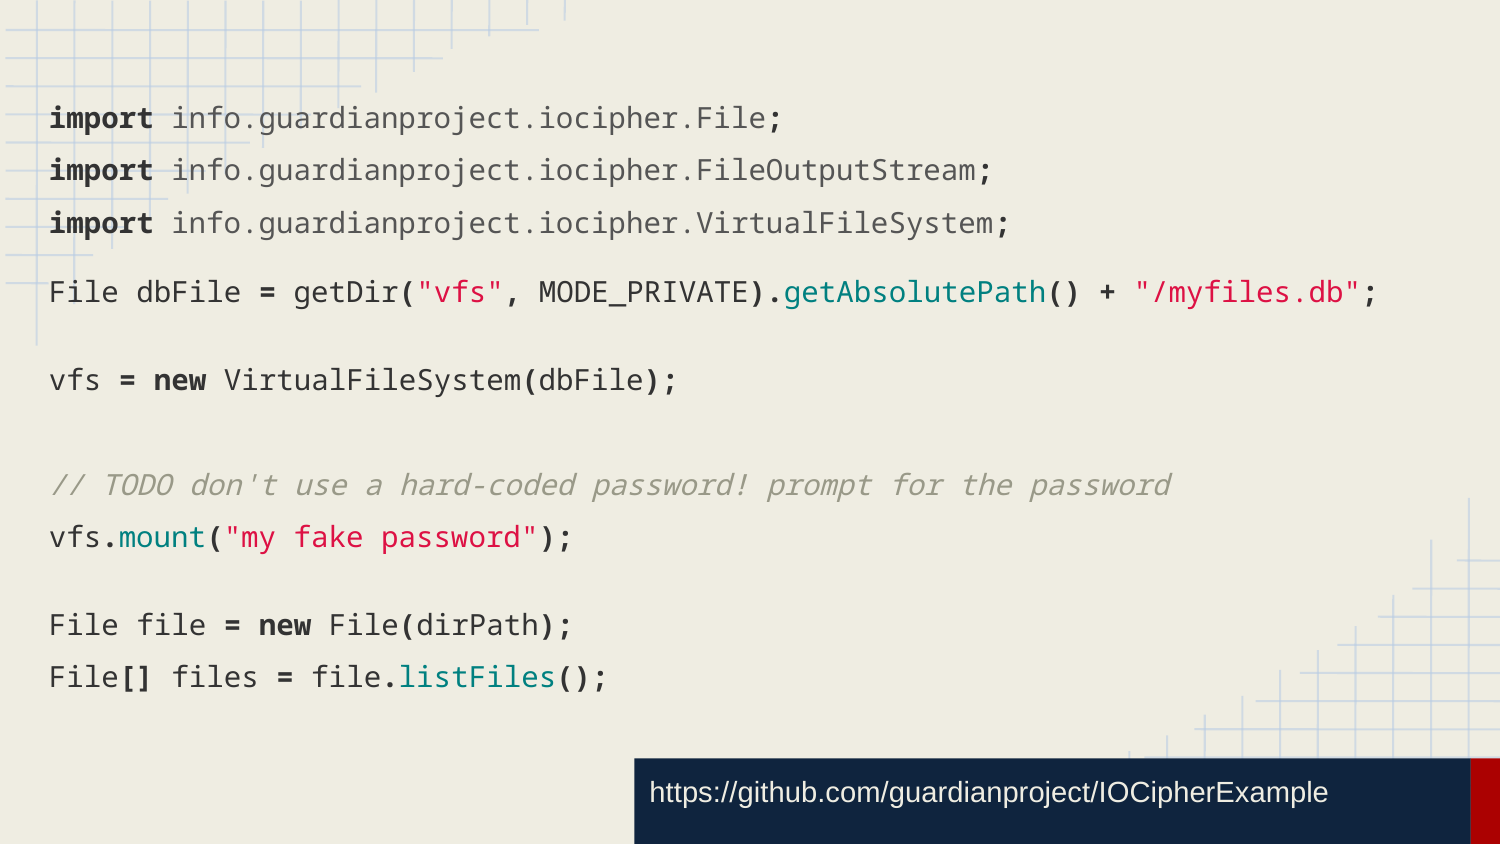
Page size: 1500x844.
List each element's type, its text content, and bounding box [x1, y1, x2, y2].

text_box import info.guardianproject.iocipher.File; import info.guardianproject.iocipher.FileOutputStream; import info.guardianproject.iocipher.VirtualFileSystem; File dbFile = getDir("vfs", MODE_PRIVATE).getAbsolutePath() + "/myfiles.db"; vfs = new VirtualFileSystem(dbFile); // TODO don't use a hard-coded password! prompt for the password vfs.mount("my fake password"); File file = new File(dirPath); File[] files = file.listFiles(); [33, 31, 1471, 727]
list https://github.com/guardianproject/IOCipherExample [634, 758, 1471, 844]
